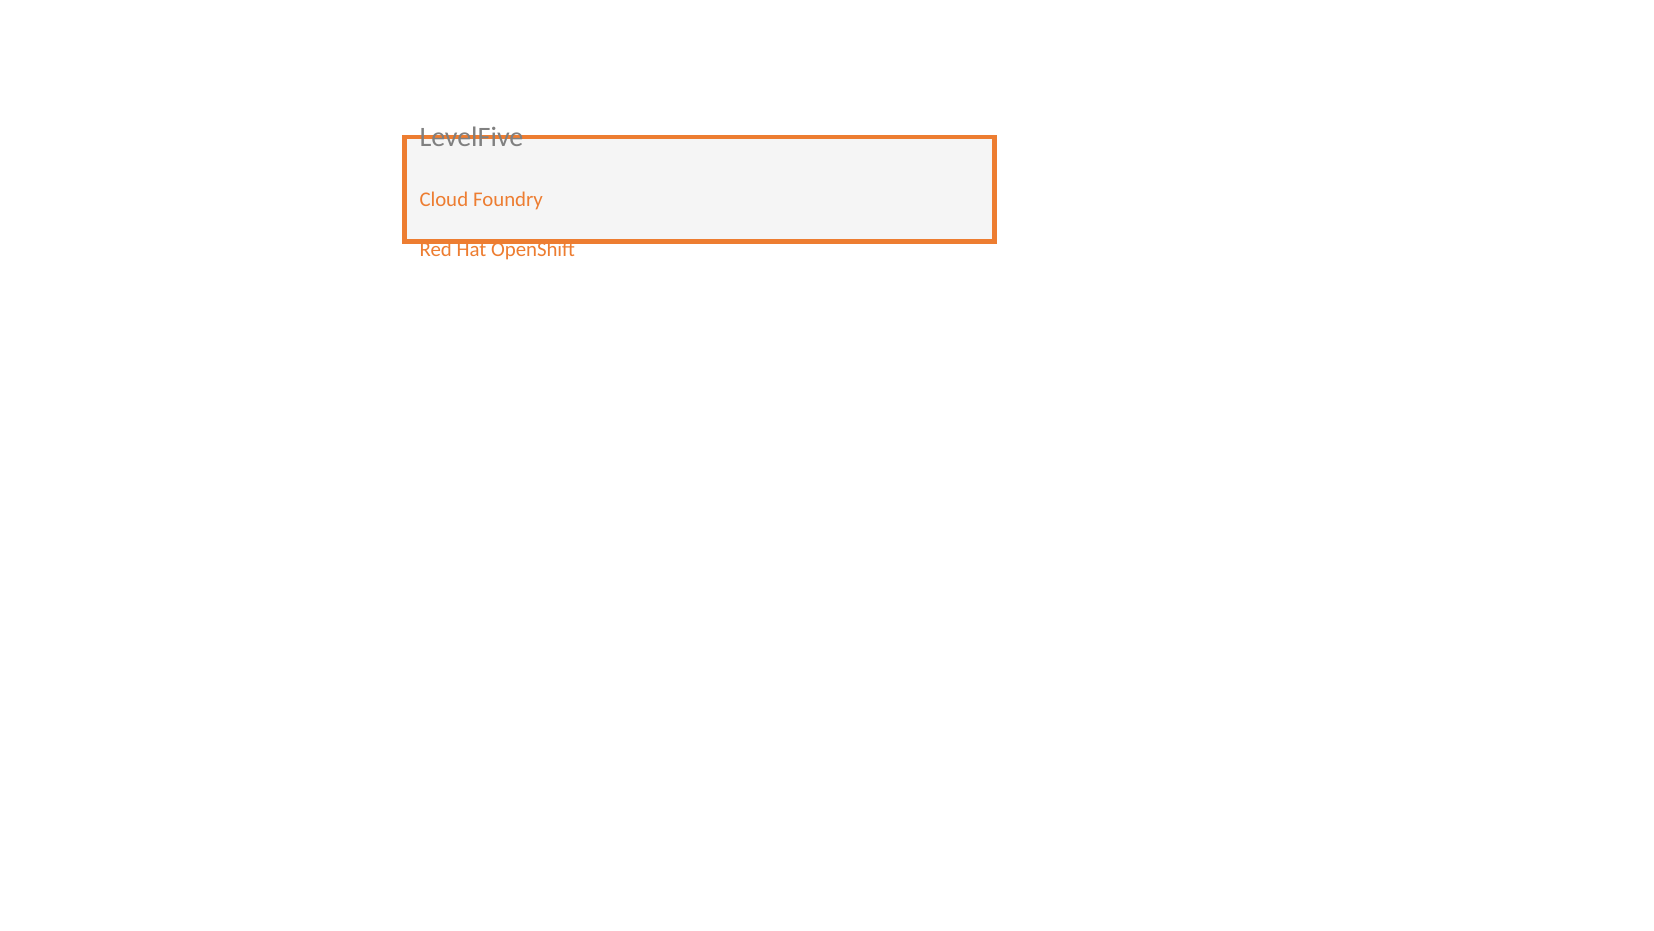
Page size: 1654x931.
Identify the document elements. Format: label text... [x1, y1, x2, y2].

text_box LevelFive Cloud Foundry Red Hat OpenShift [404, 136, 995, 242]
